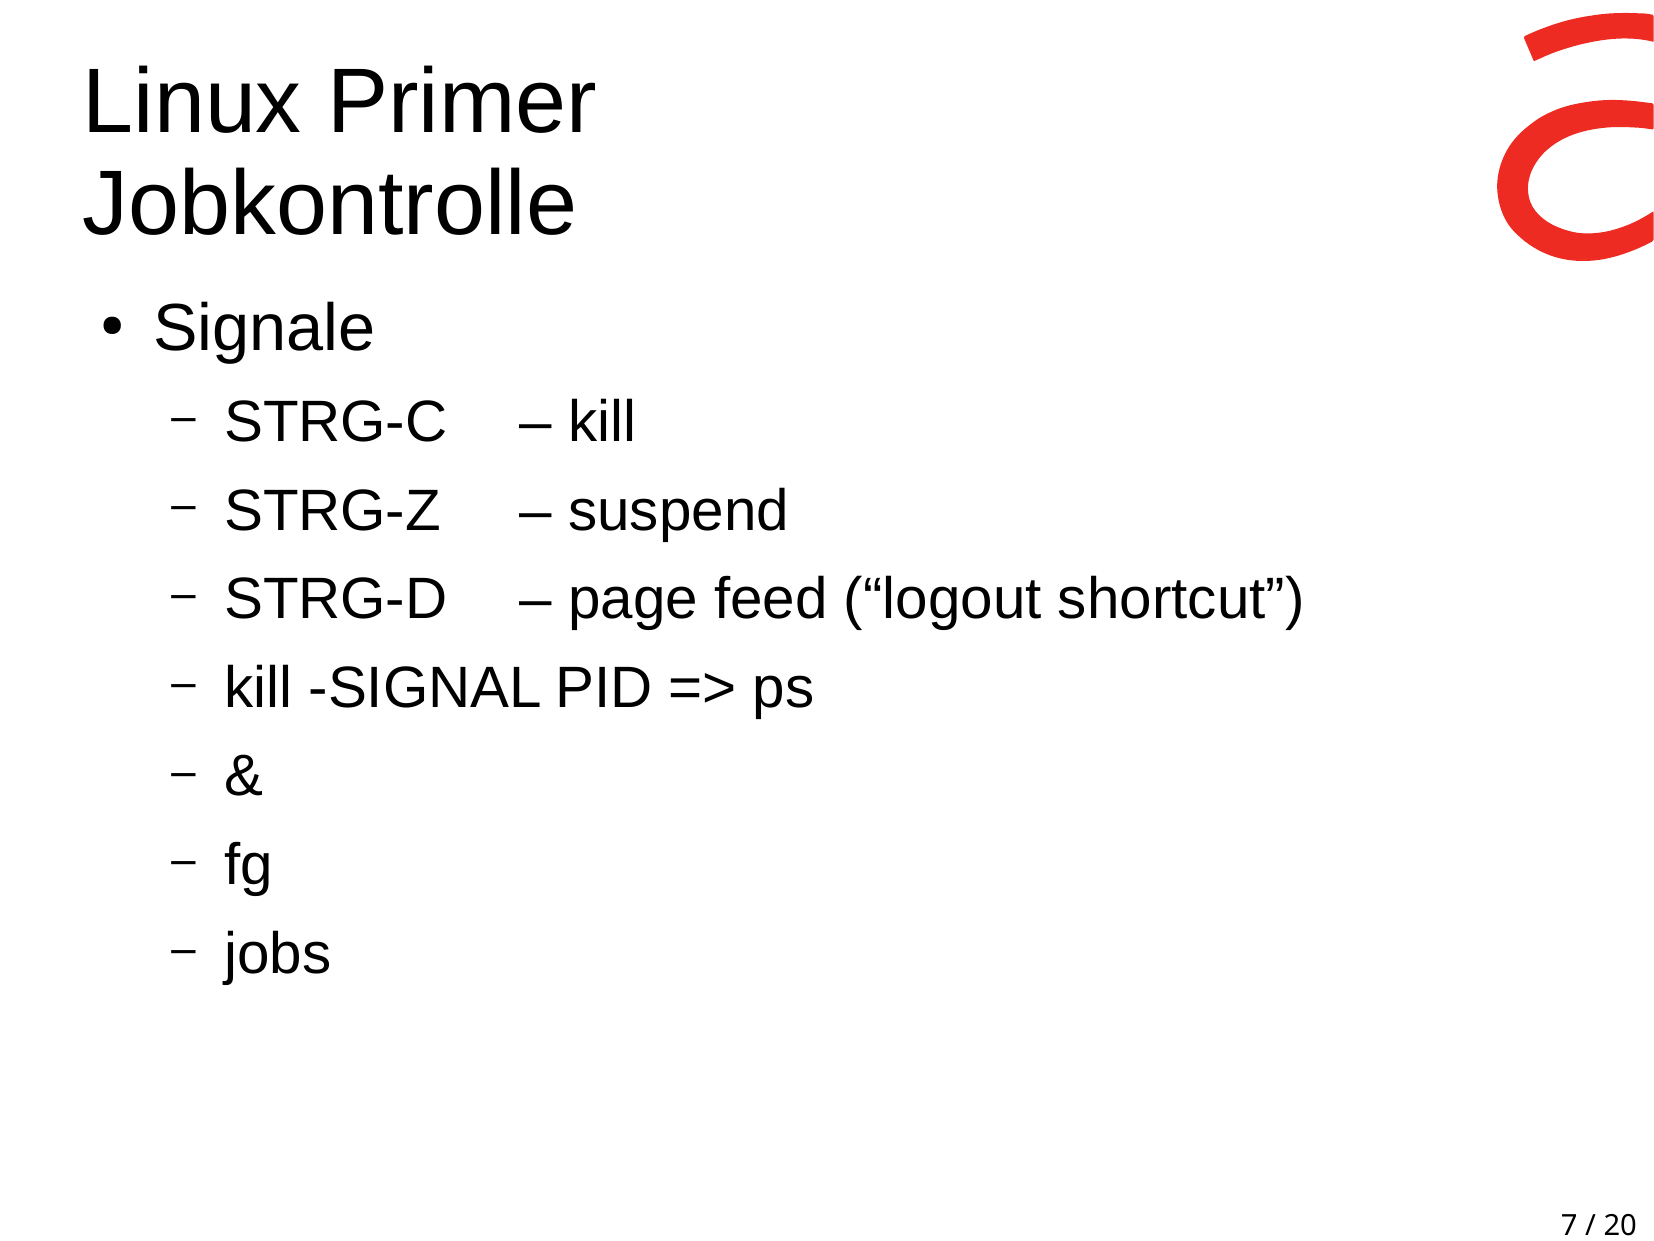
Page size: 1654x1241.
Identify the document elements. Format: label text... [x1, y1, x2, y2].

list Signale STRG-C – kill STRG-Z – suspend STRG-D – page feed (“logout shortcut”) kill -SIGNAL PID => ps & fg jobs [82, 290, 1571, 1010]
title Linux Primer Jobkontrolle [82, 49, 1571, 257]
